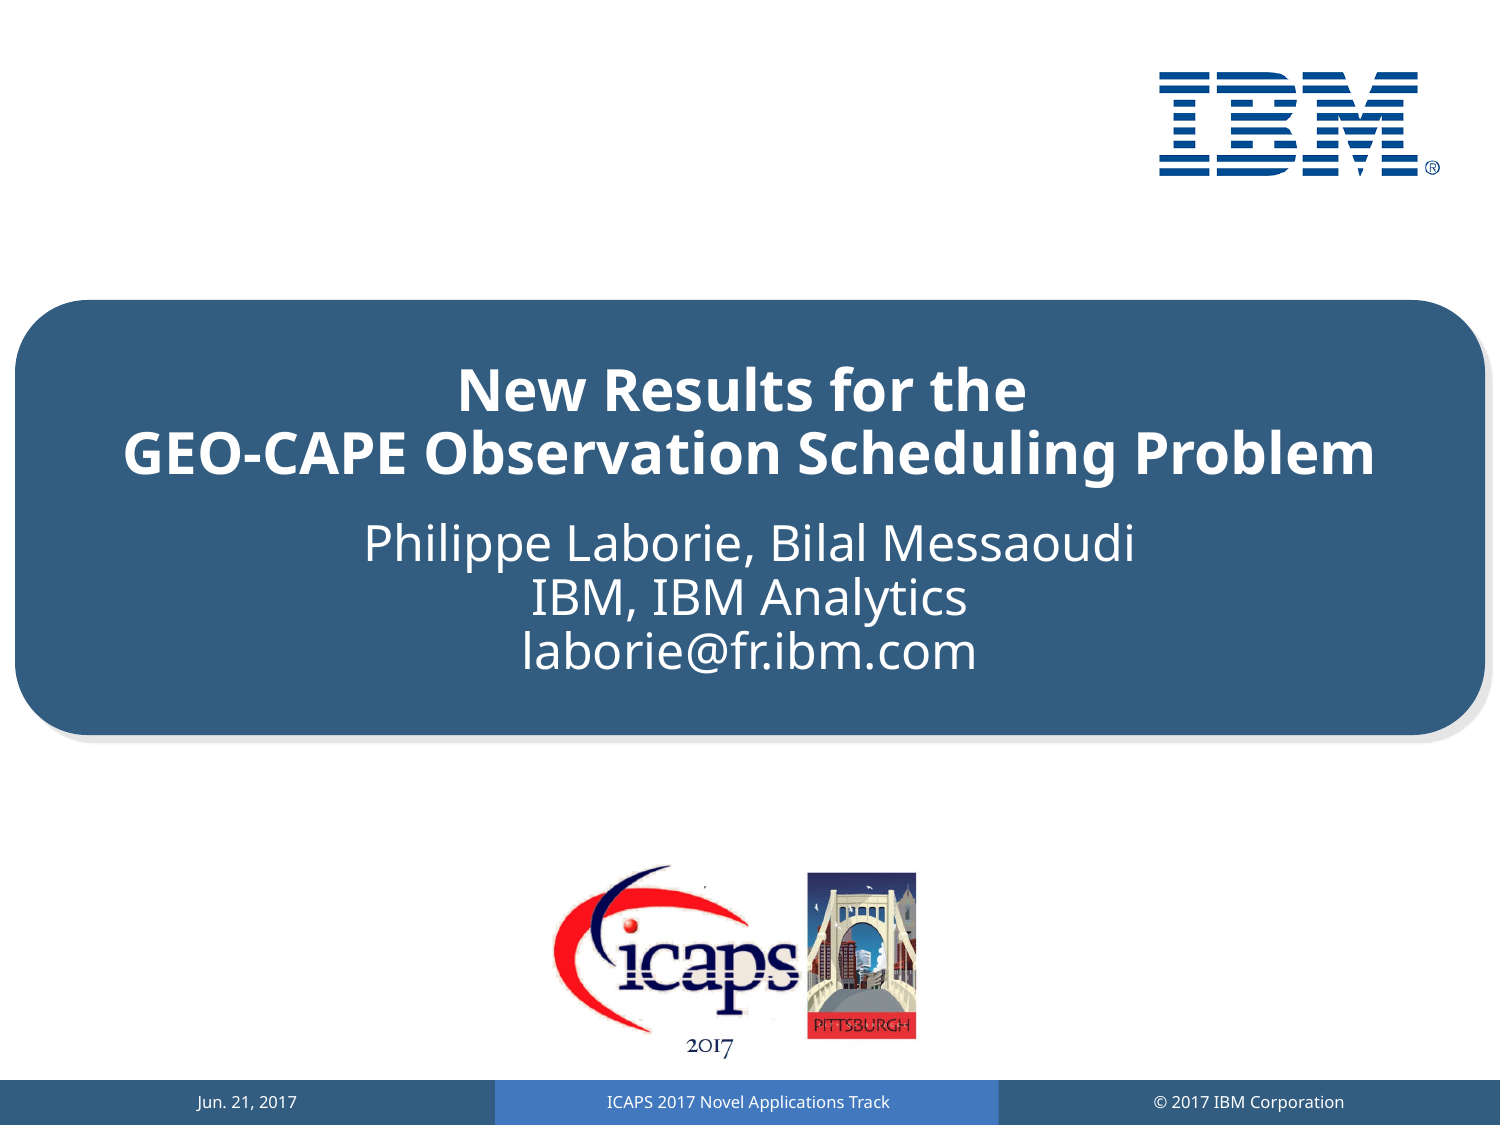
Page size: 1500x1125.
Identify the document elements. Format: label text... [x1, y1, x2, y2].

picture [547, 853, 927, 1065]
picture [1151, 63, 1446, 184]
title New Results for the GEO-CAPE Observation Scheduling Problem Philippe Laborie, Bilal Messaoudi IBM, IBM Analytics laborie@fr.ibm.com [0, 283, 1500, 734]
